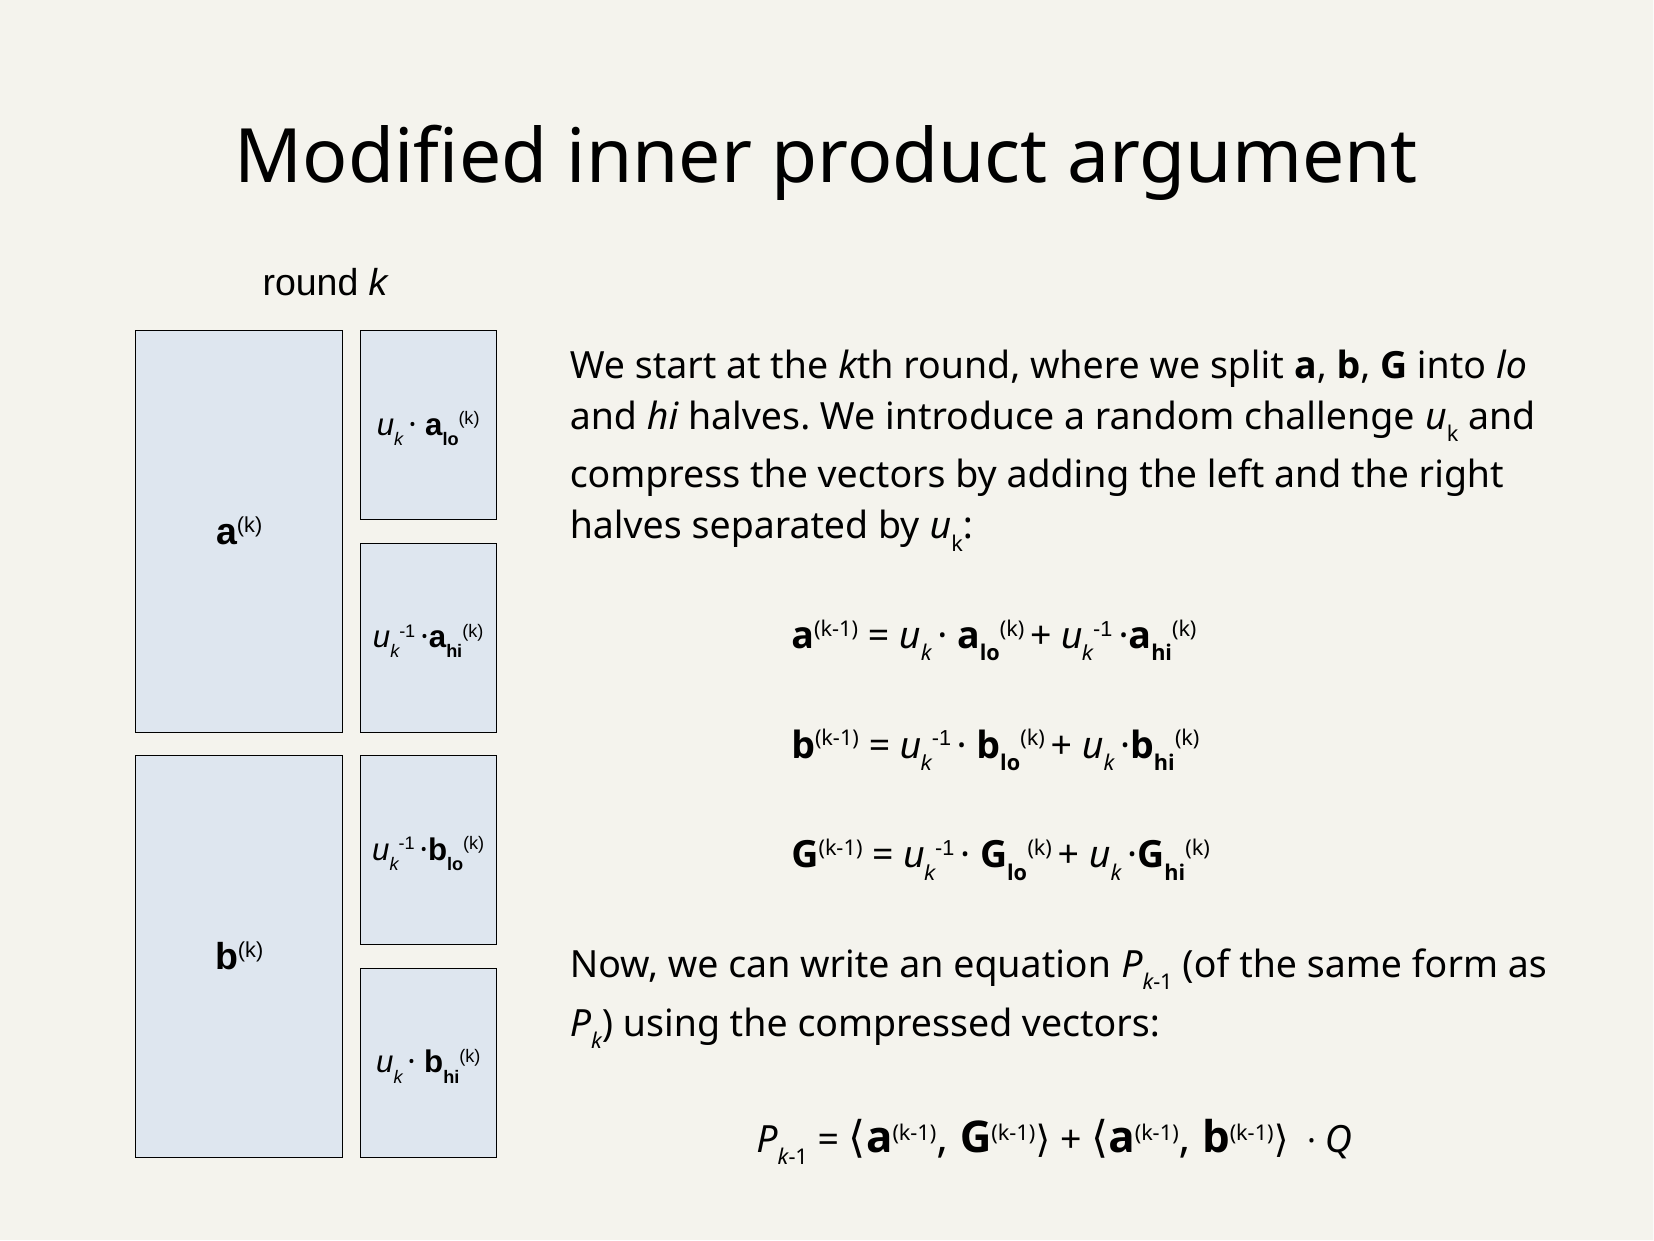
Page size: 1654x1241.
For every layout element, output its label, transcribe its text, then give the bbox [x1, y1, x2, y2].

text_box uk · alo(k) [360, 330, 497, 520]
text_box uk-1 ·blo(k) [360, 755, 497, 945]
text_box a(k) [135, 330, 343, 733]
title Modified inner product argument [82, 49, 1571, 257]
text_box uk · bhi(k) [360, 968, 497, 1158]
text_box round k [248, 253, 403, 311]
text_box We start at the kth round, where we split a, b, G into lo and hi halves. We introduce a random challenge uk and compress the vectors by adding the left and the right halves separated by uk: a(k-1) = uk · alo(k) + uk-1 ·ahi(k) b(k-1) = uk-1 · blo(k) + uk ·bhi(k) G(k-1) = uk-1 · Glo(k) + uk ·Ghi(k) Now, we can write an equation Pk-1 (of the same form as Pk) using the compressed vectors: Pk-1 = ⟨a(k-1), G(k-1)⟩ + ⟨a(k-1), b(k-1)⟩ · Q [555, 330, 1565, 1079]
text_box b(k) [135, 755, 343, 1158]
text_box uk-1 ·ahi(k) [360, 543, 497, 733]
